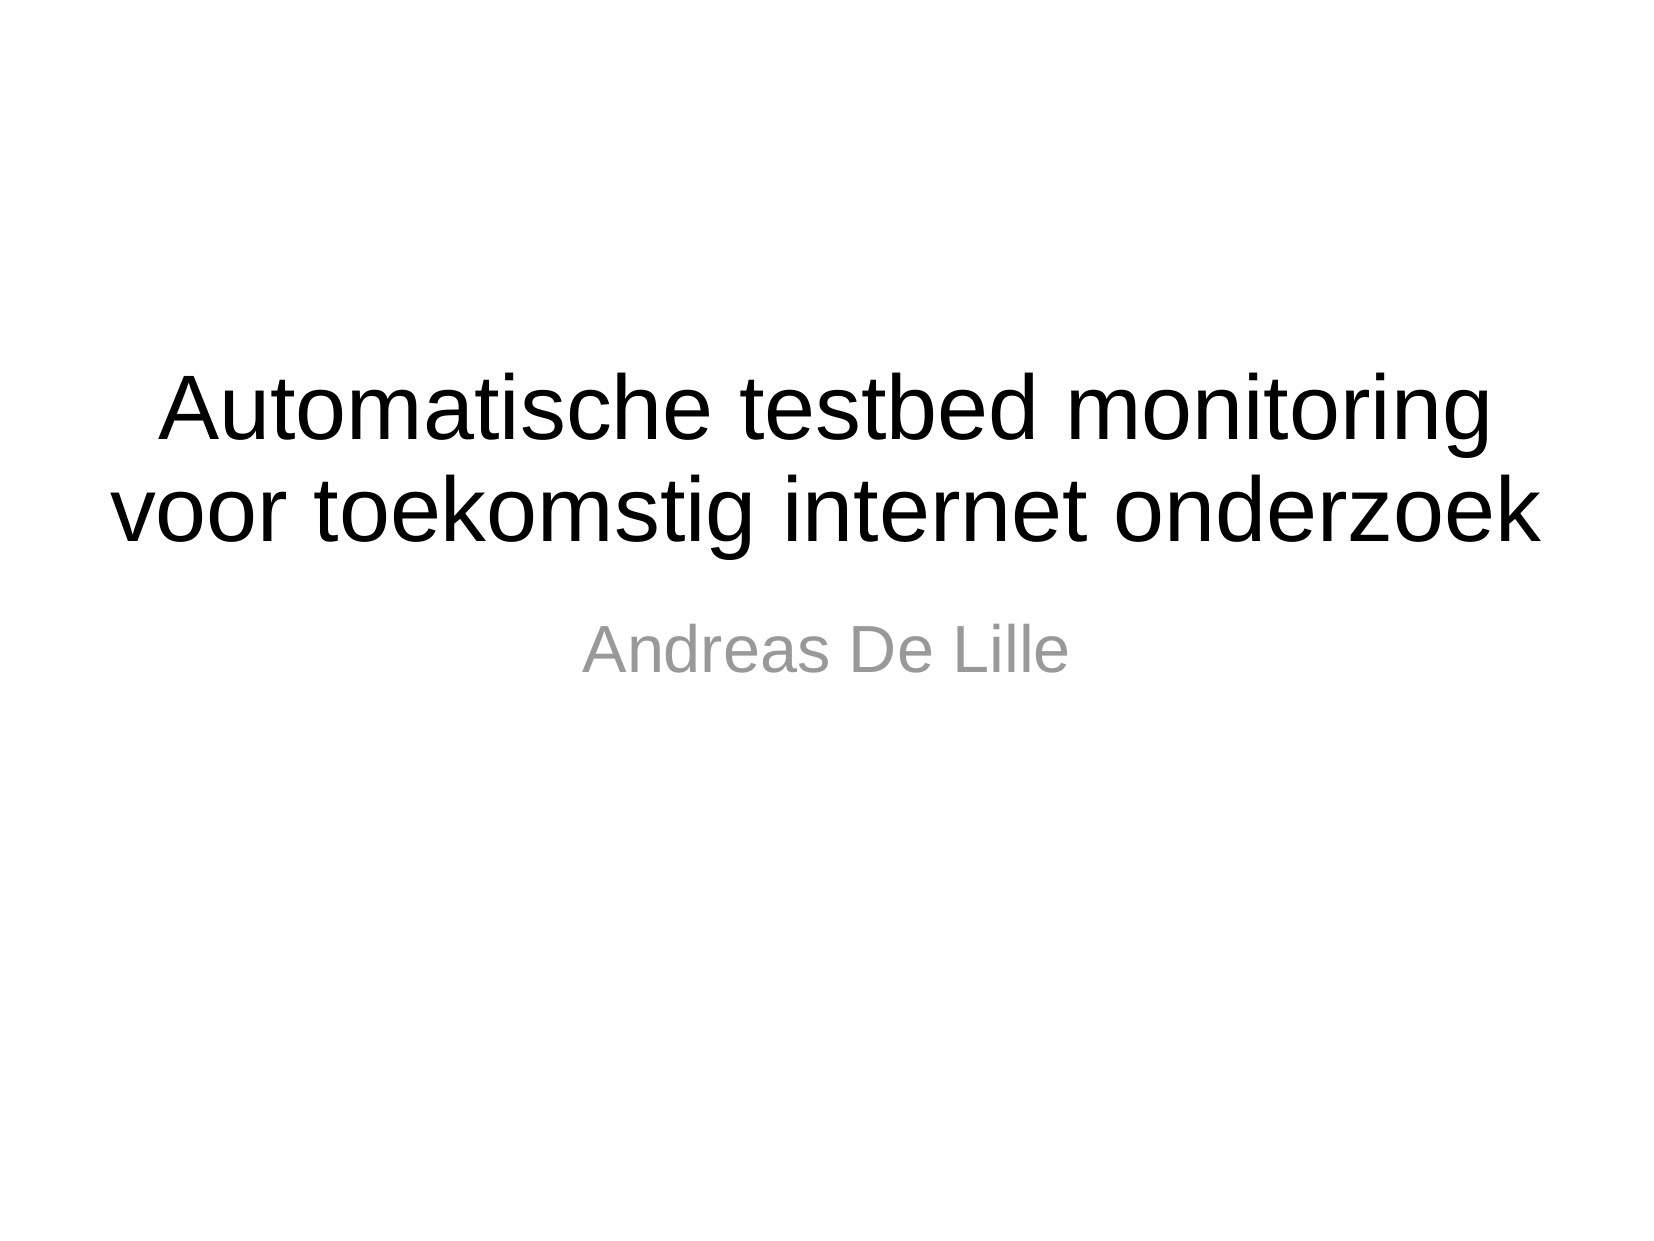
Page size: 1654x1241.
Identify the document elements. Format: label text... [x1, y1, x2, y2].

subtitle Andreas De Lille [82, 290, 1571, 1010]
